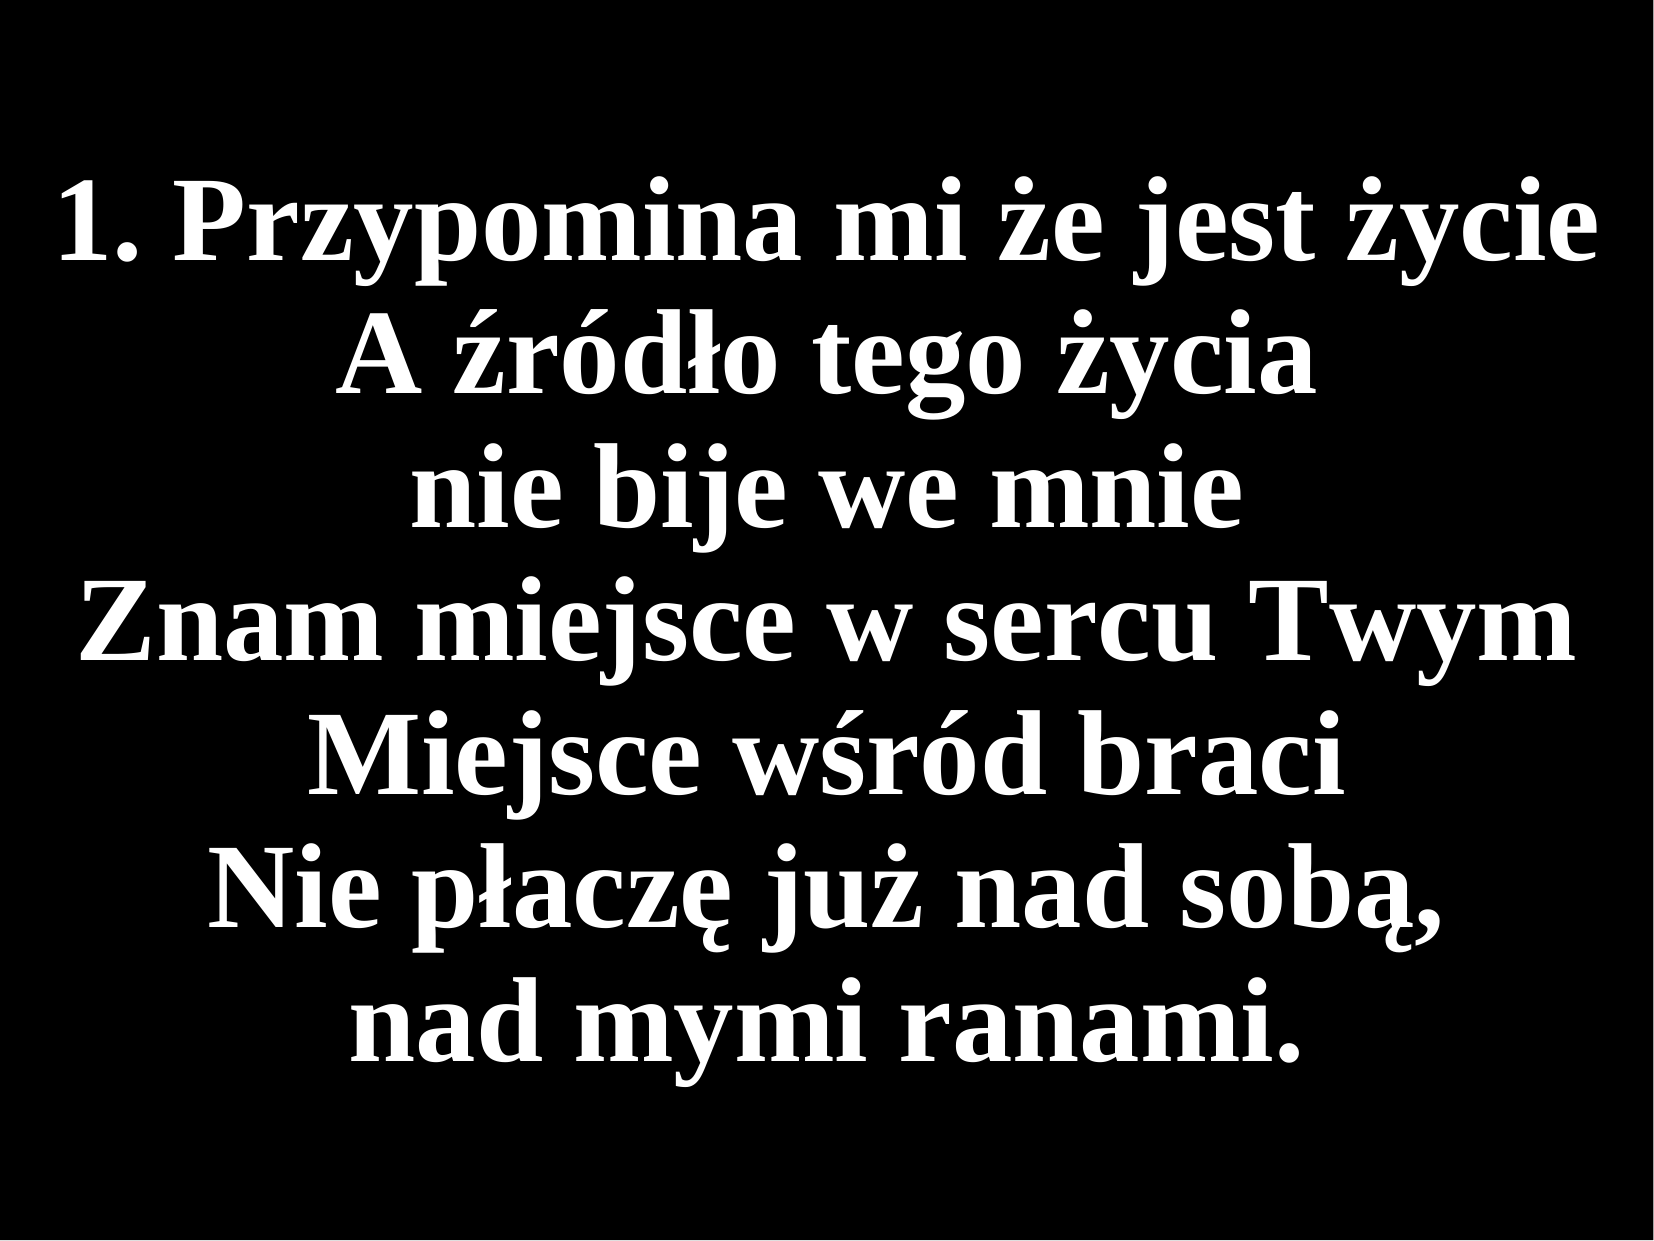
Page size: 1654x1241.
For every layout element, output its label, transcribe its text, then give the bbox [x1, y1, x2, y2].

title 1. Przypomina mi że jest życie A źródło tego życia nie bije we mnie Znam miejsce w sercu Twym Miejsce wśród braci Nie płaczę już nad sobą, nad mymi ranami. [0, 0, 1654, 1241]
